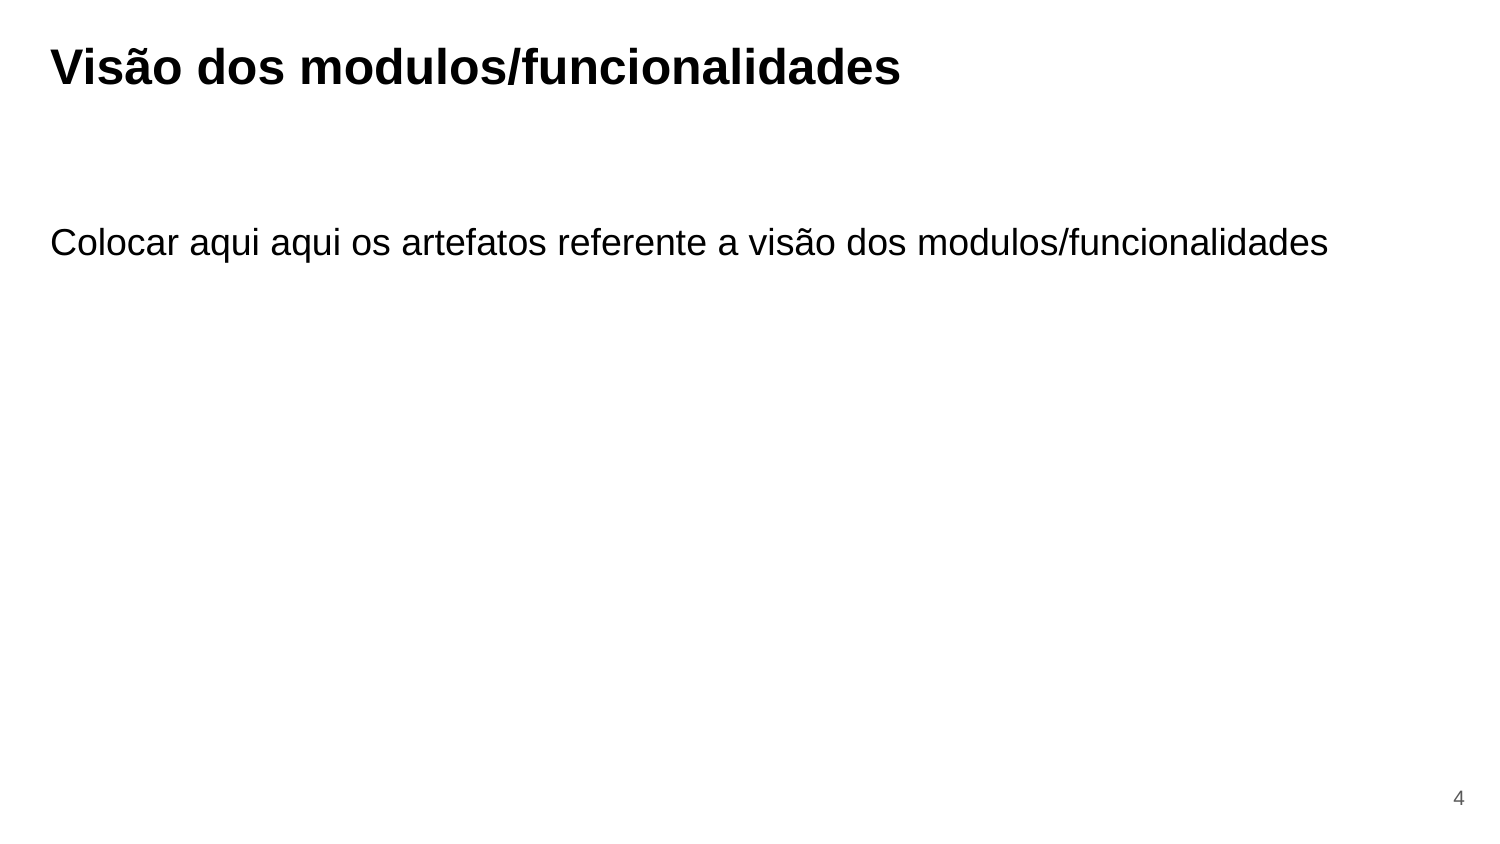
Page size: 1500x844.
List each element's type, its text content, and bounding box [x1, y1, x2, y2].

text_box <number> [1389, 766, 1480, 830]
text_box Visão dos modulos/funcionalidades Colocar aqui aqui os artefatos referente a visão dos modulos/funcionalidades [35, 32, 1489, 766]
